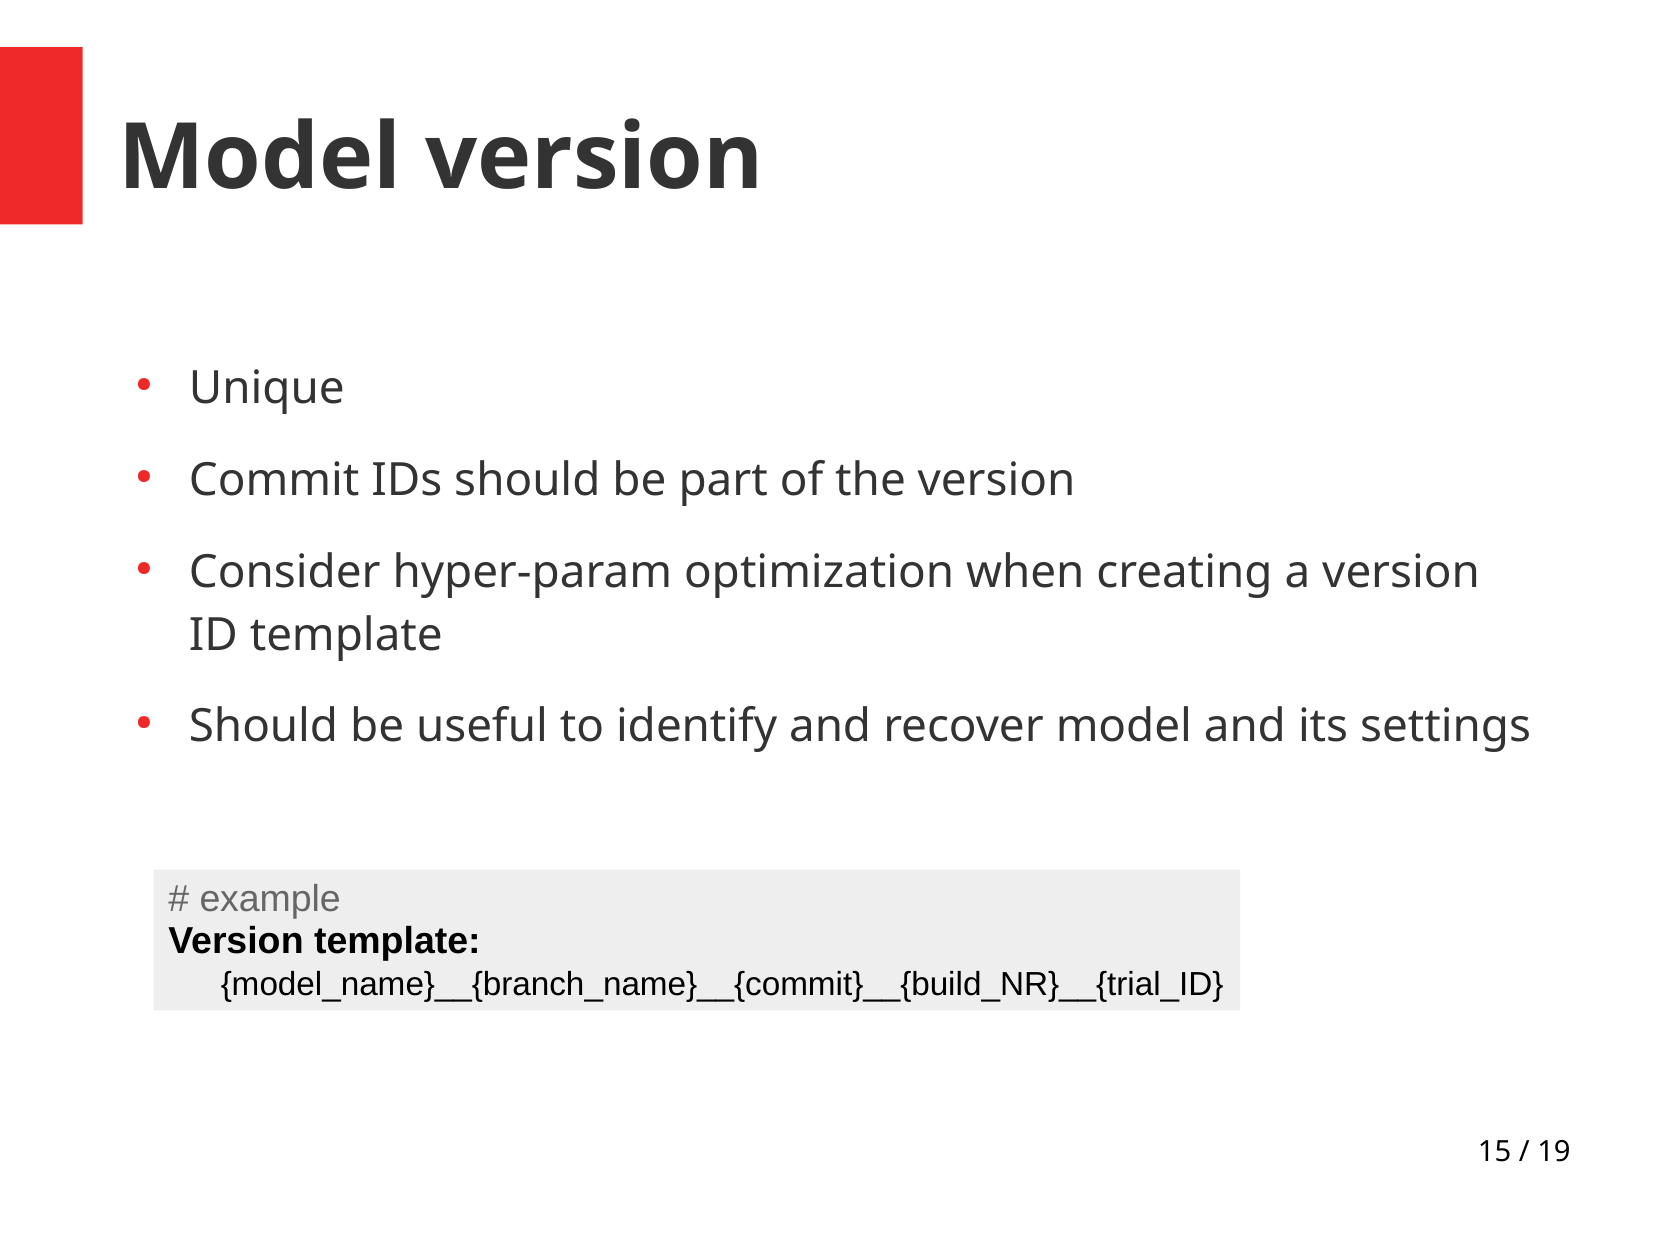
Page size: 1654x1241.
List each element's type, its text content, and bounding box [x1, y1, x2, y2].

list Unique Commit IDs should be part of the version Consider hyper-param optimization when creating a version ID template Should be useful to identify and recover model and its settings [118, 354, 1536, 698]
title Model version [118, 49, 1571, 257]
text_box # example Version template: {model_name}__{branch_name}__{commit}__{build_NR}__{trial_ID} [153, 869, 1241, 1011]
